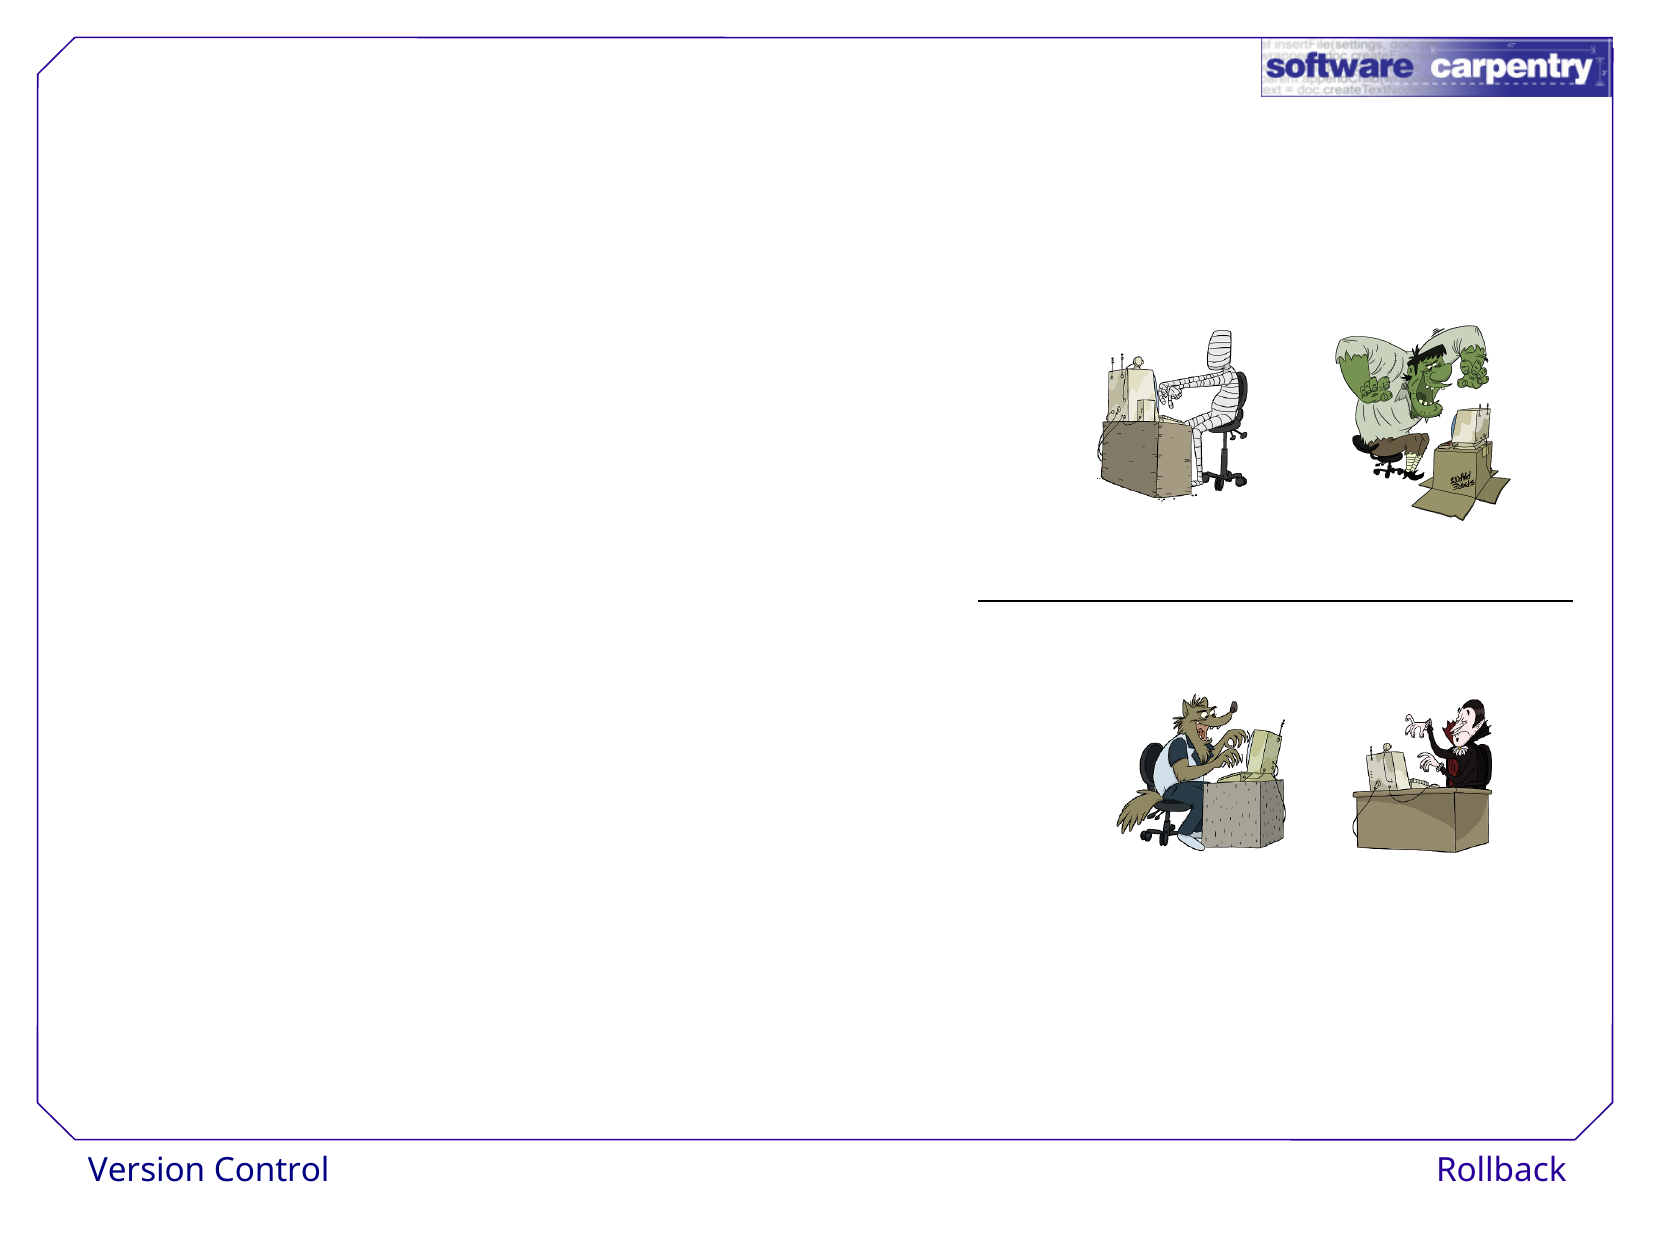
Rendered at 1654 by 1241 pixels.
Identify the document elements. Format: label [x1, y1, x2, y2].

picture [1072, 312, 1281, 514]
picture [1346, 686, 1499, 860]
picture [1327, 317, 1522, 527]
picture [1110, 683, 1300, 866]
picture [1261, 39, 1613, 97]
